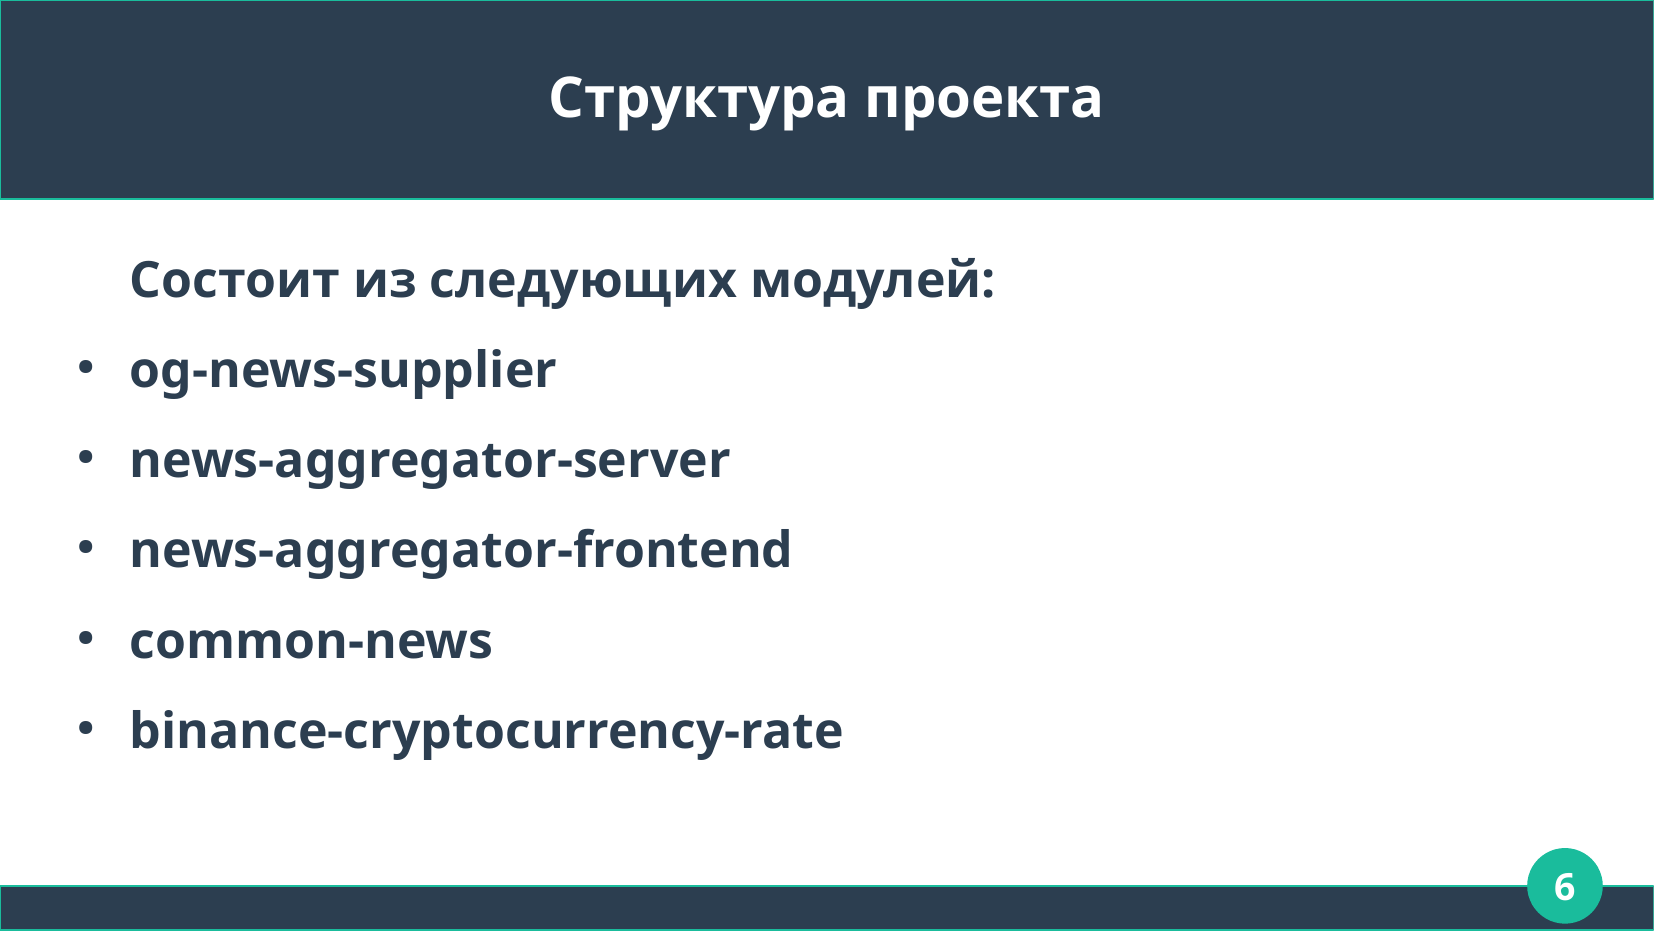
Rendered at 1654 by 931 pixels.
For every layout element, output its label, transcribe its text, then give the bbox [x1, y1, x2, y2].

list Cостоит из следующих модулей: og-news-supplier news-aggregator-server news-aggregator-frontend common-news binance-cryptocurrency-rate [59, 243, 1595, 864]
title Структура проекта [59, 37, 1595, 155]
